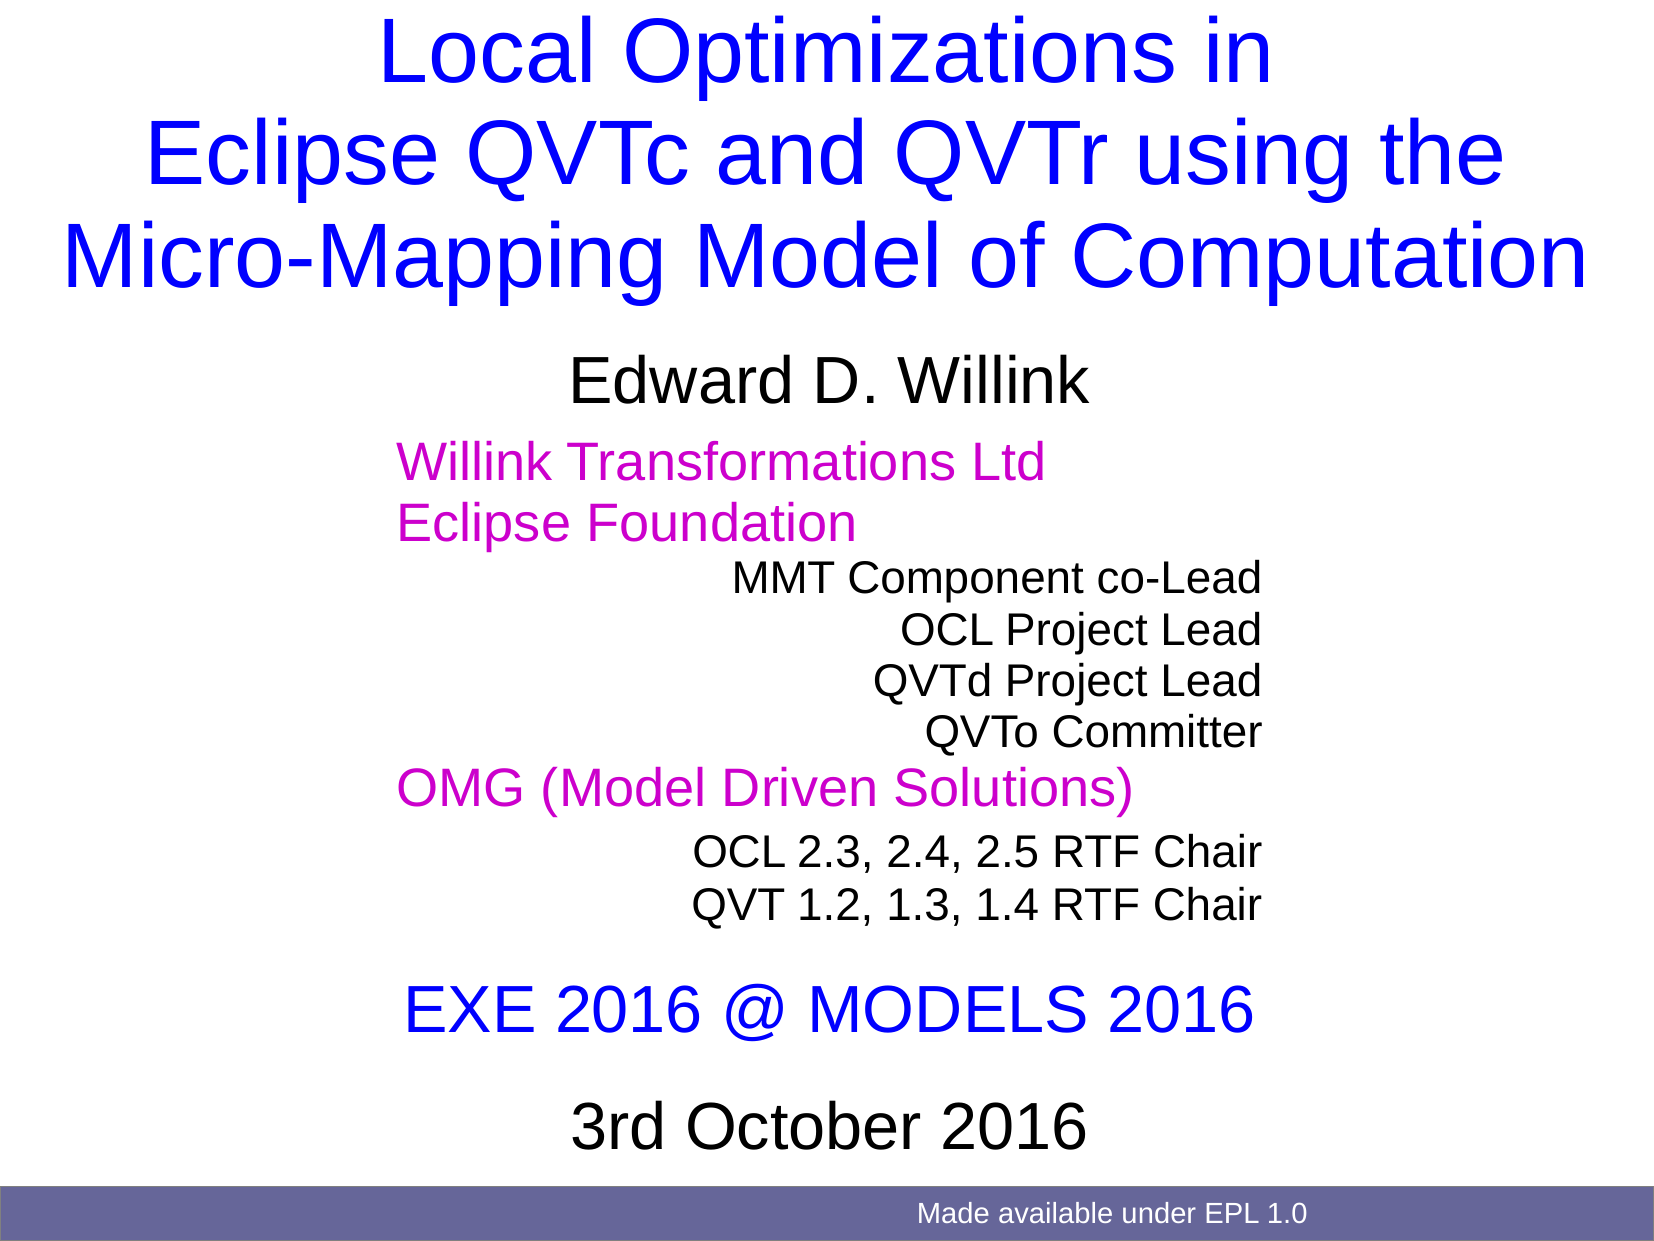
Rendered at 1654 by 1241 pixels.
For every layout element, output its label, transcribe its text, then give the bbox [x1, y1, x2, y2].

subtitle Edward D. Willink Willink Transformations Ltd Eclipse Foundation MMT Component co-Lead OCL Project Lead QVTd Project Lead QVTo Committer OMG (Model Driven Solutions) OCL 2.3, 2.4, 2.5 RTF Chair QVT 1.2, 1.3, 1.4 RTF Chair EXE 2016 @ MODELS 2016 3rd October 2016 [396, 324, 1263, 1182]
title Local Optimizations in Eclipse QVTc and QVTr using the Micro-Mapping Model of Computation [59, 0, 1595, 307]
